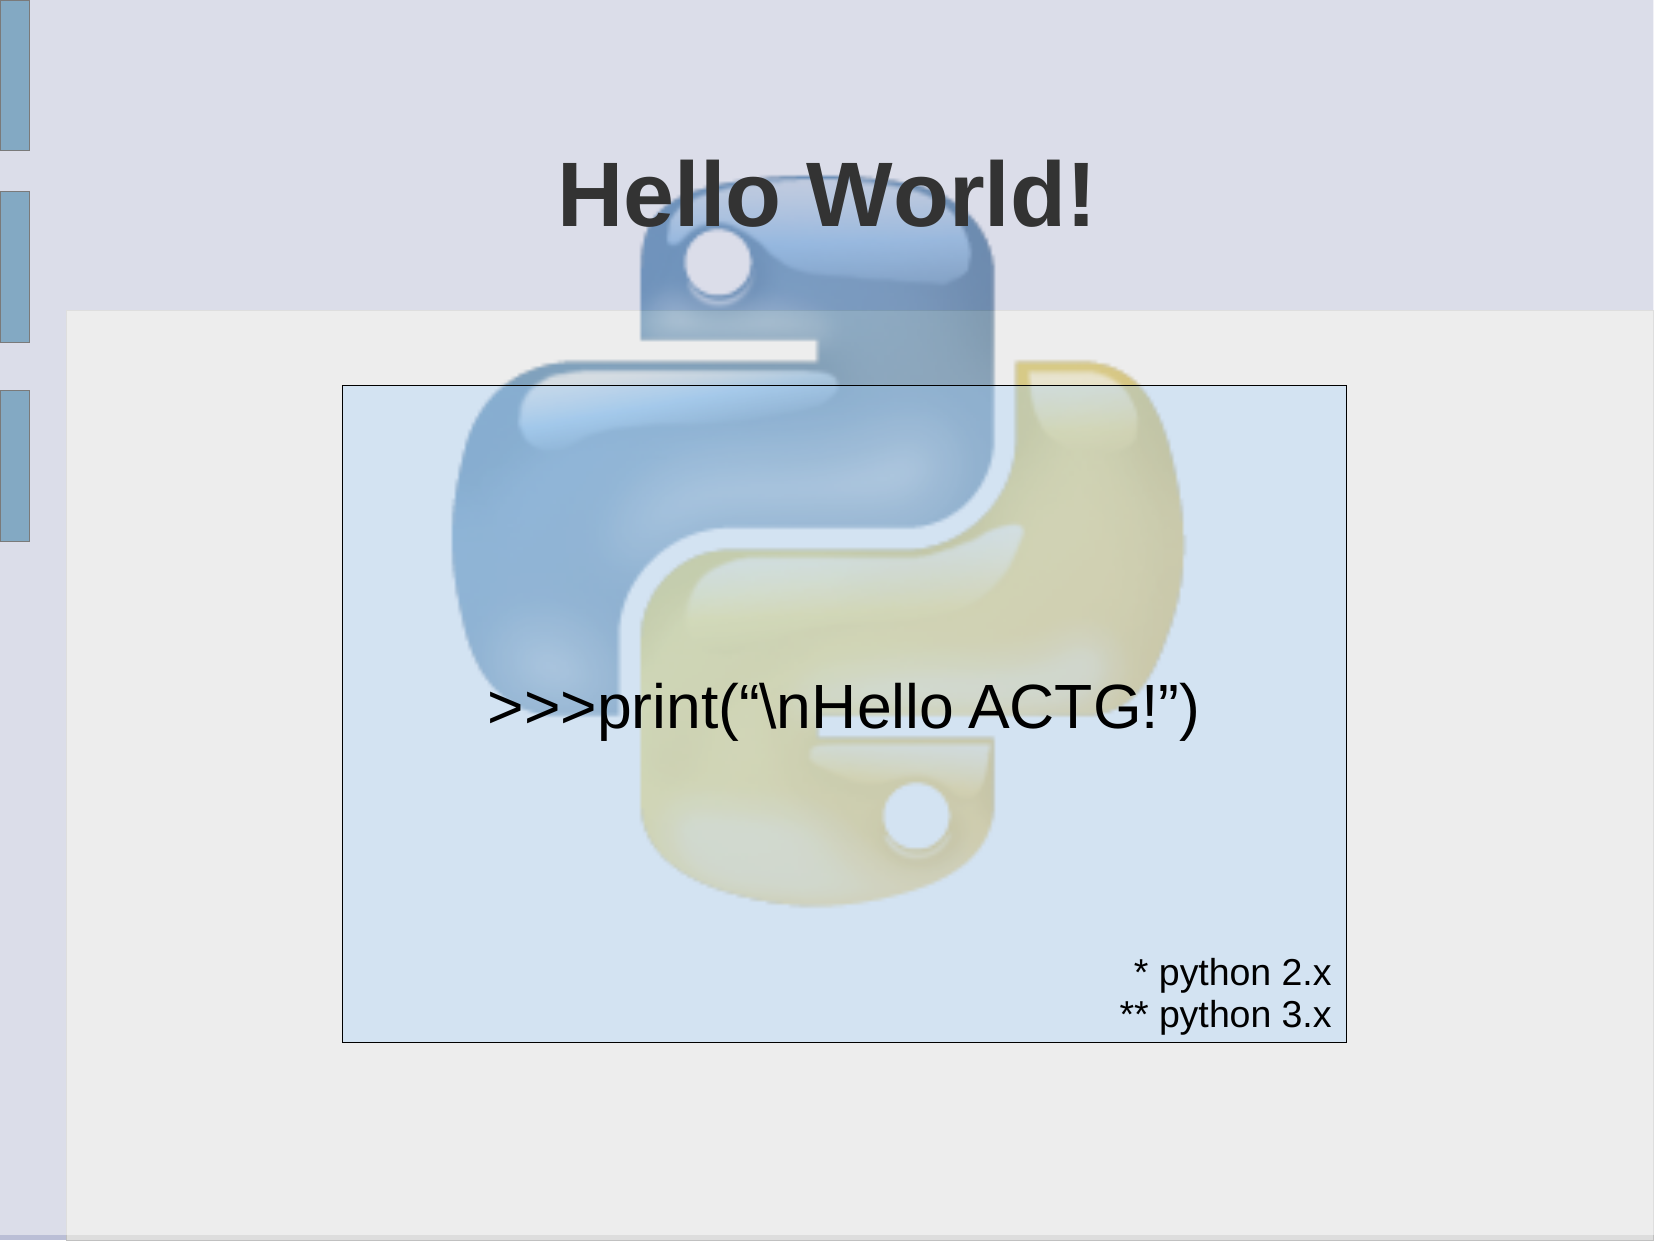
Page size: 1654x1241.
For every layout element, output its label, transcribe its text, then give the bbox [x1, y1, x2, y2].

title Hello World! [121, 91, 1534, 299]
text_box >>>print(“\nHello ACTG!”) * python 2.x ** python 3.x [342, 385, 1347, 1043]
picture [0, 0, 1654, 1235]
